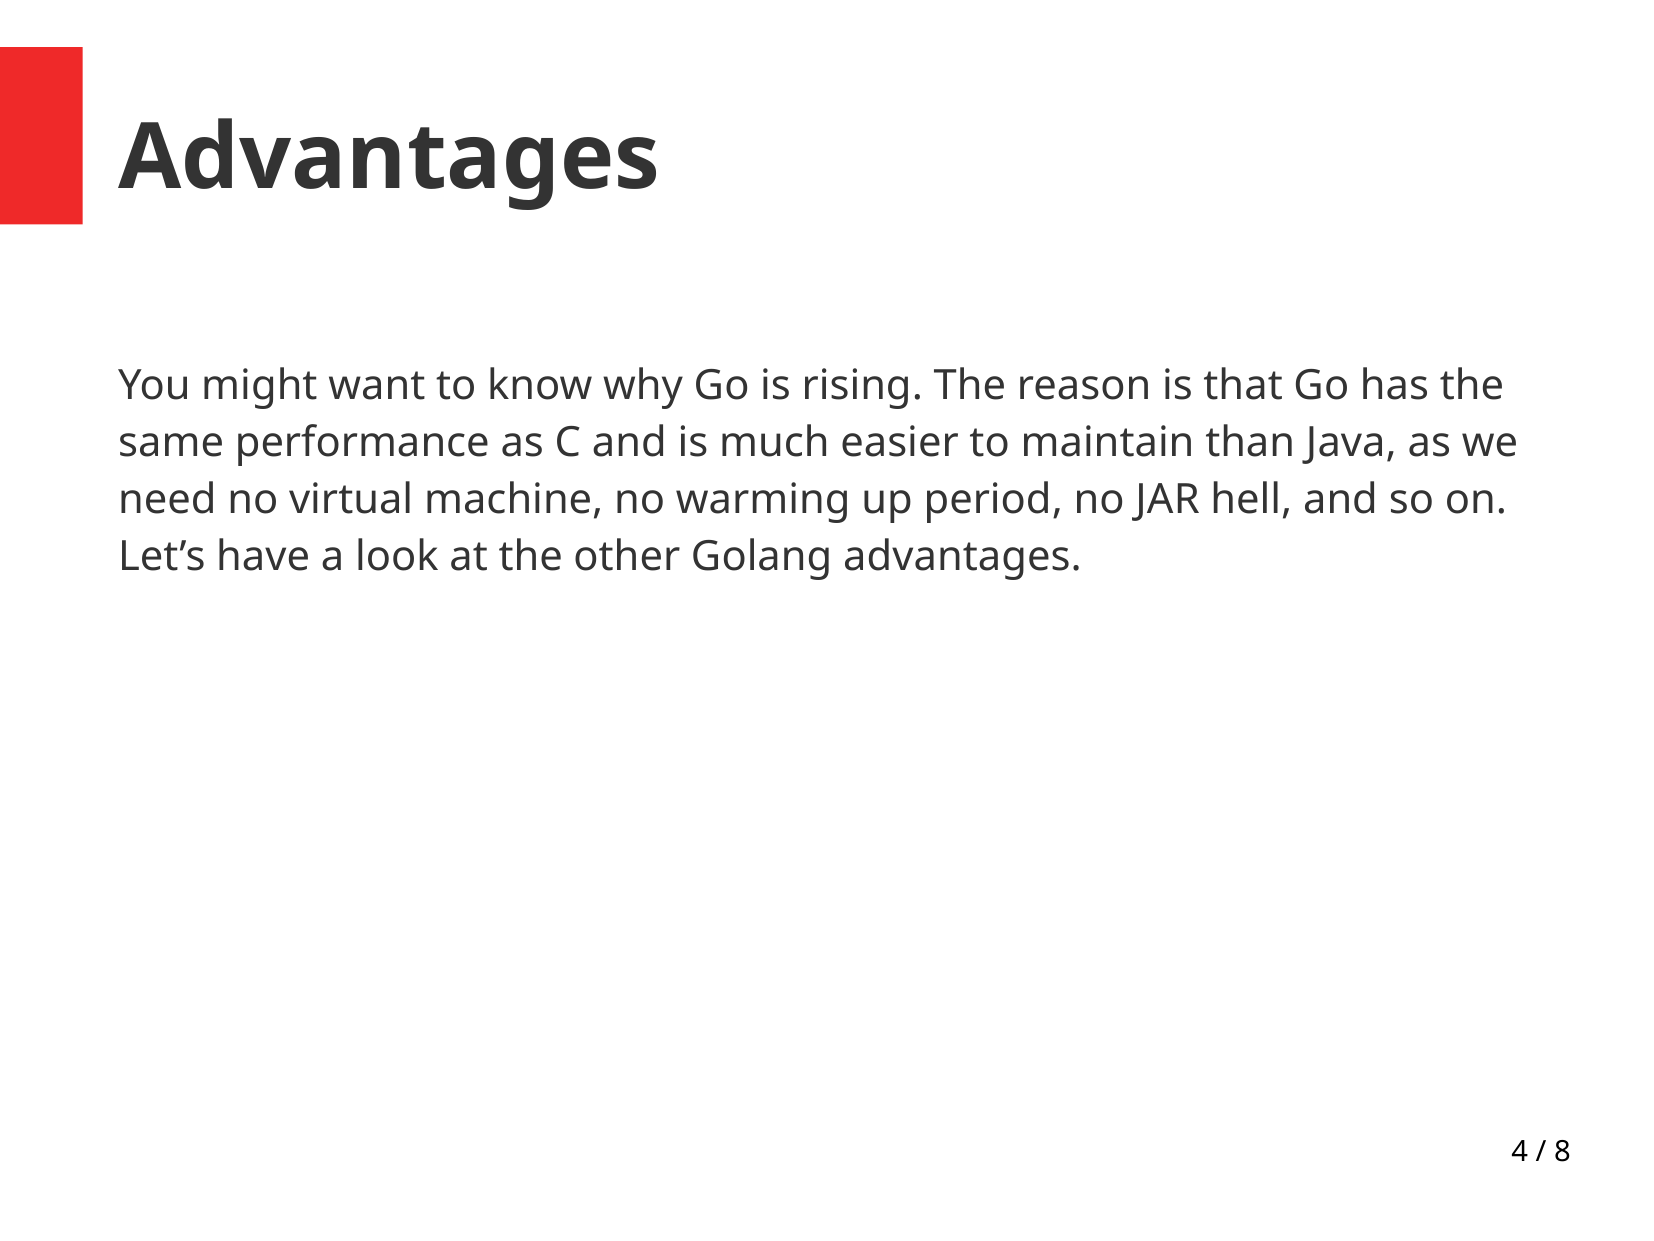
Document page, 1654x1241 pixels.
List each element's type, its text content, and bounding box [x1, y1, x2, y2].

title Advantages [118, 49, 1571, 257]
list You might want to know why Go is rising. The reason is that Go has the same performance as C and is much easier to maintain than Java, as we need no virtual machine, no warming up period, no JAR hell, and so on. Let’s have a look at the other Golang advantages. [118, 354, 1536, 1074]
